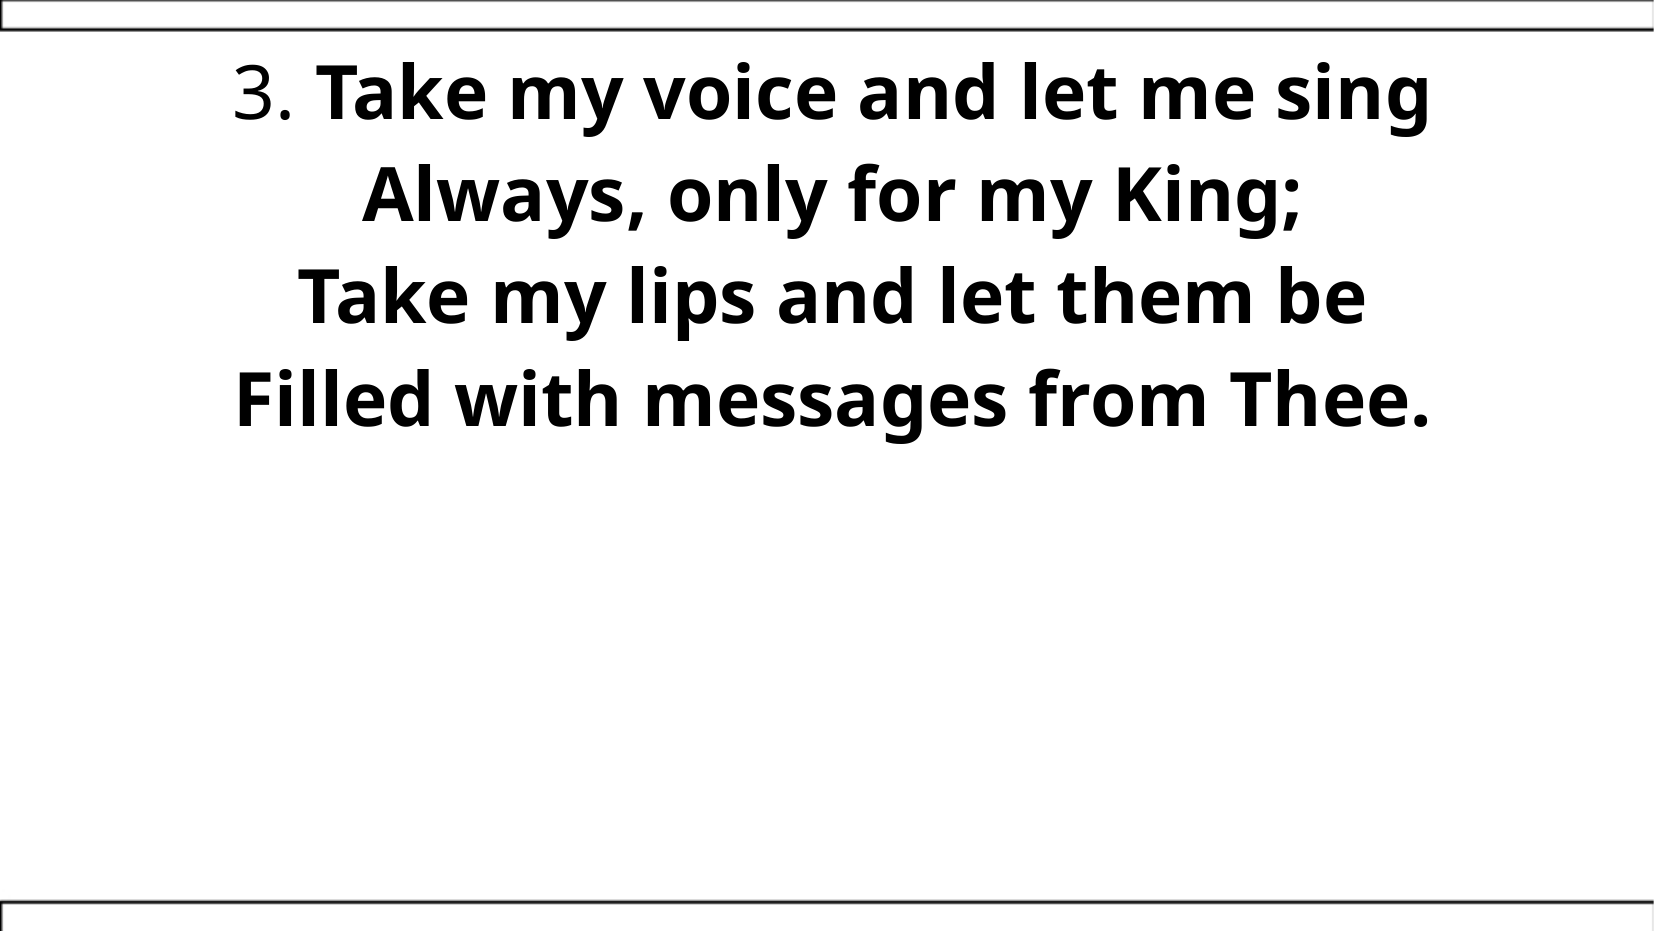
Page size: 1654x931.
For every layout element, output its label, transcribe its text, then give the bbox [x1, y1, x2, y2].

text_box 3. Take my voice and let me sing Always, only for my King; Take my lips and let them be Filled with messages from Thee. [110, 31, 1557, 446]
picture [0, 0, 1654, 931]
